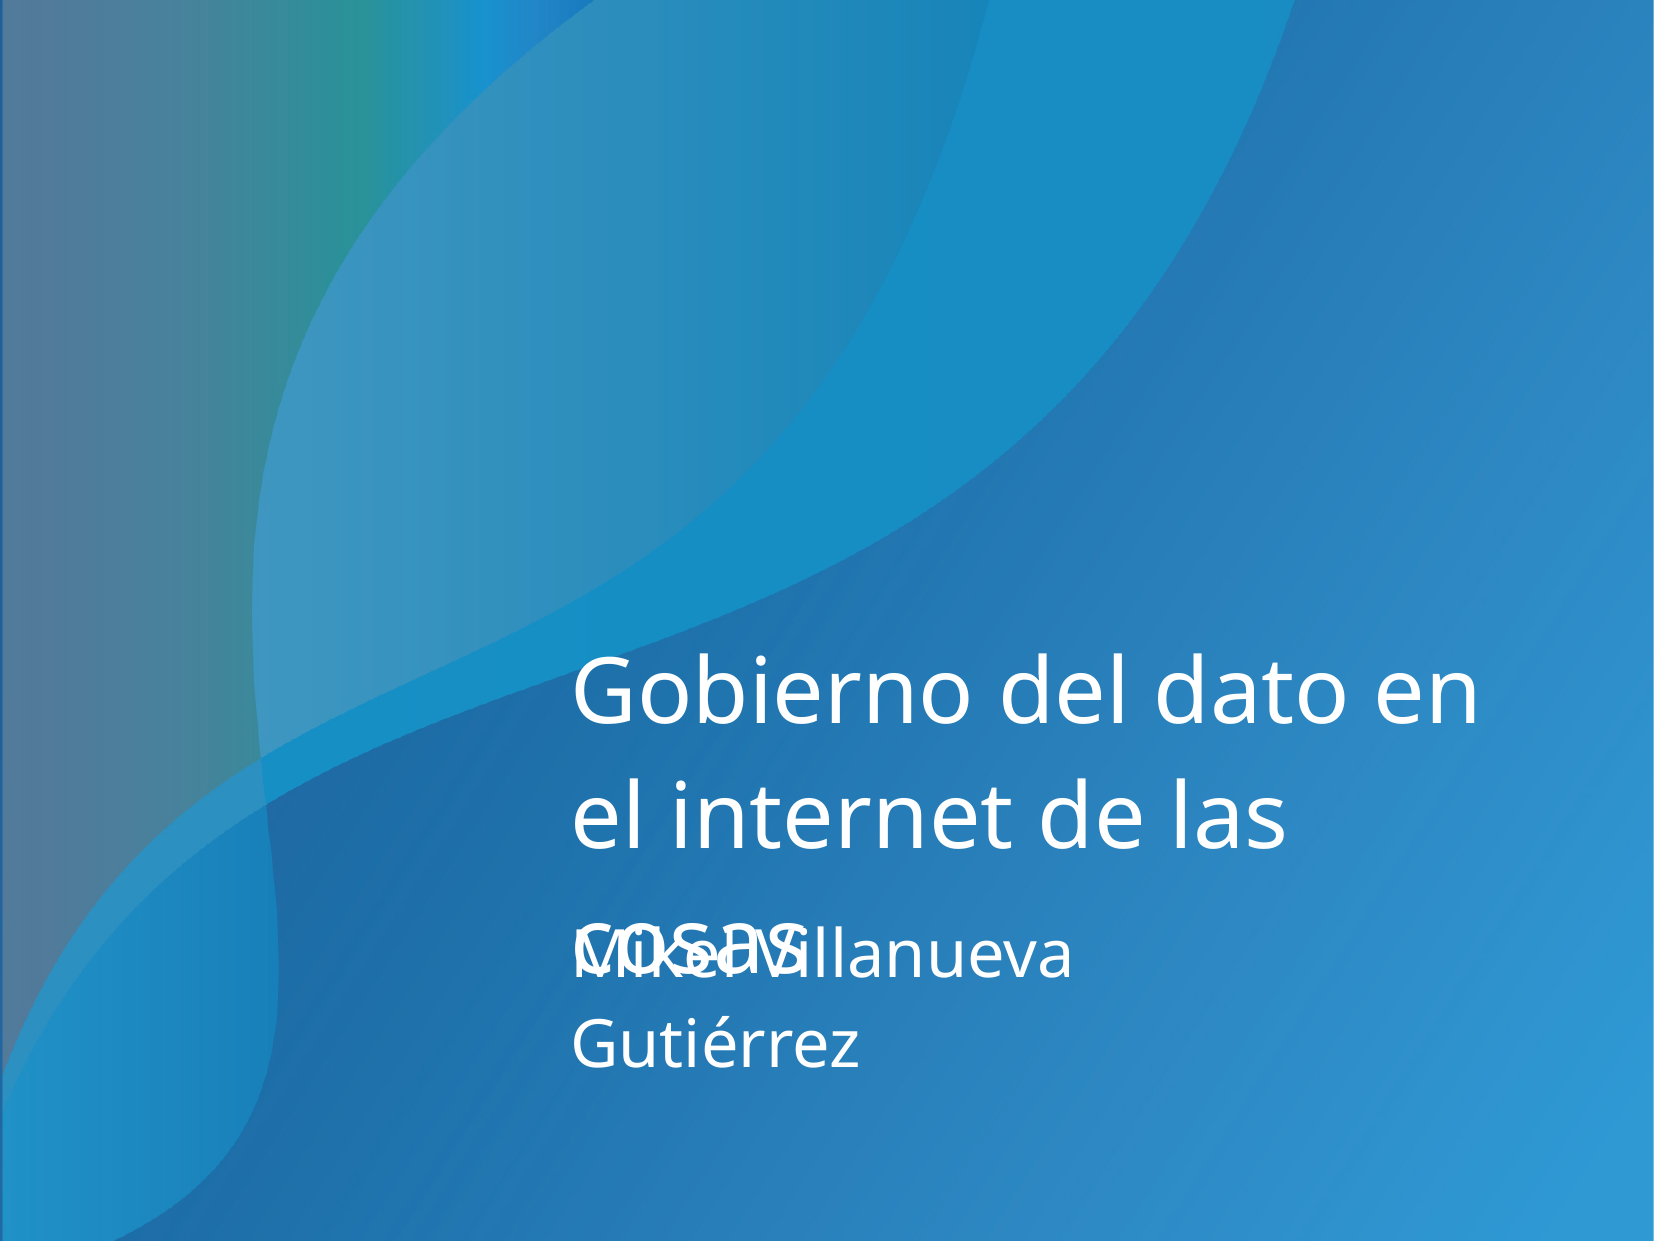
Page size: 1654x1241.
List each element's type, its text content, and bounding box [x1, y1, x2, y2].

title Gobierno del dato en el internet de las cosas [570, 659, 1538, 968]
subtitle Mikel Villanueva Gutiérrez [570, 921, 1262, 1072]
picture [0, 0, 1654, 1241]
